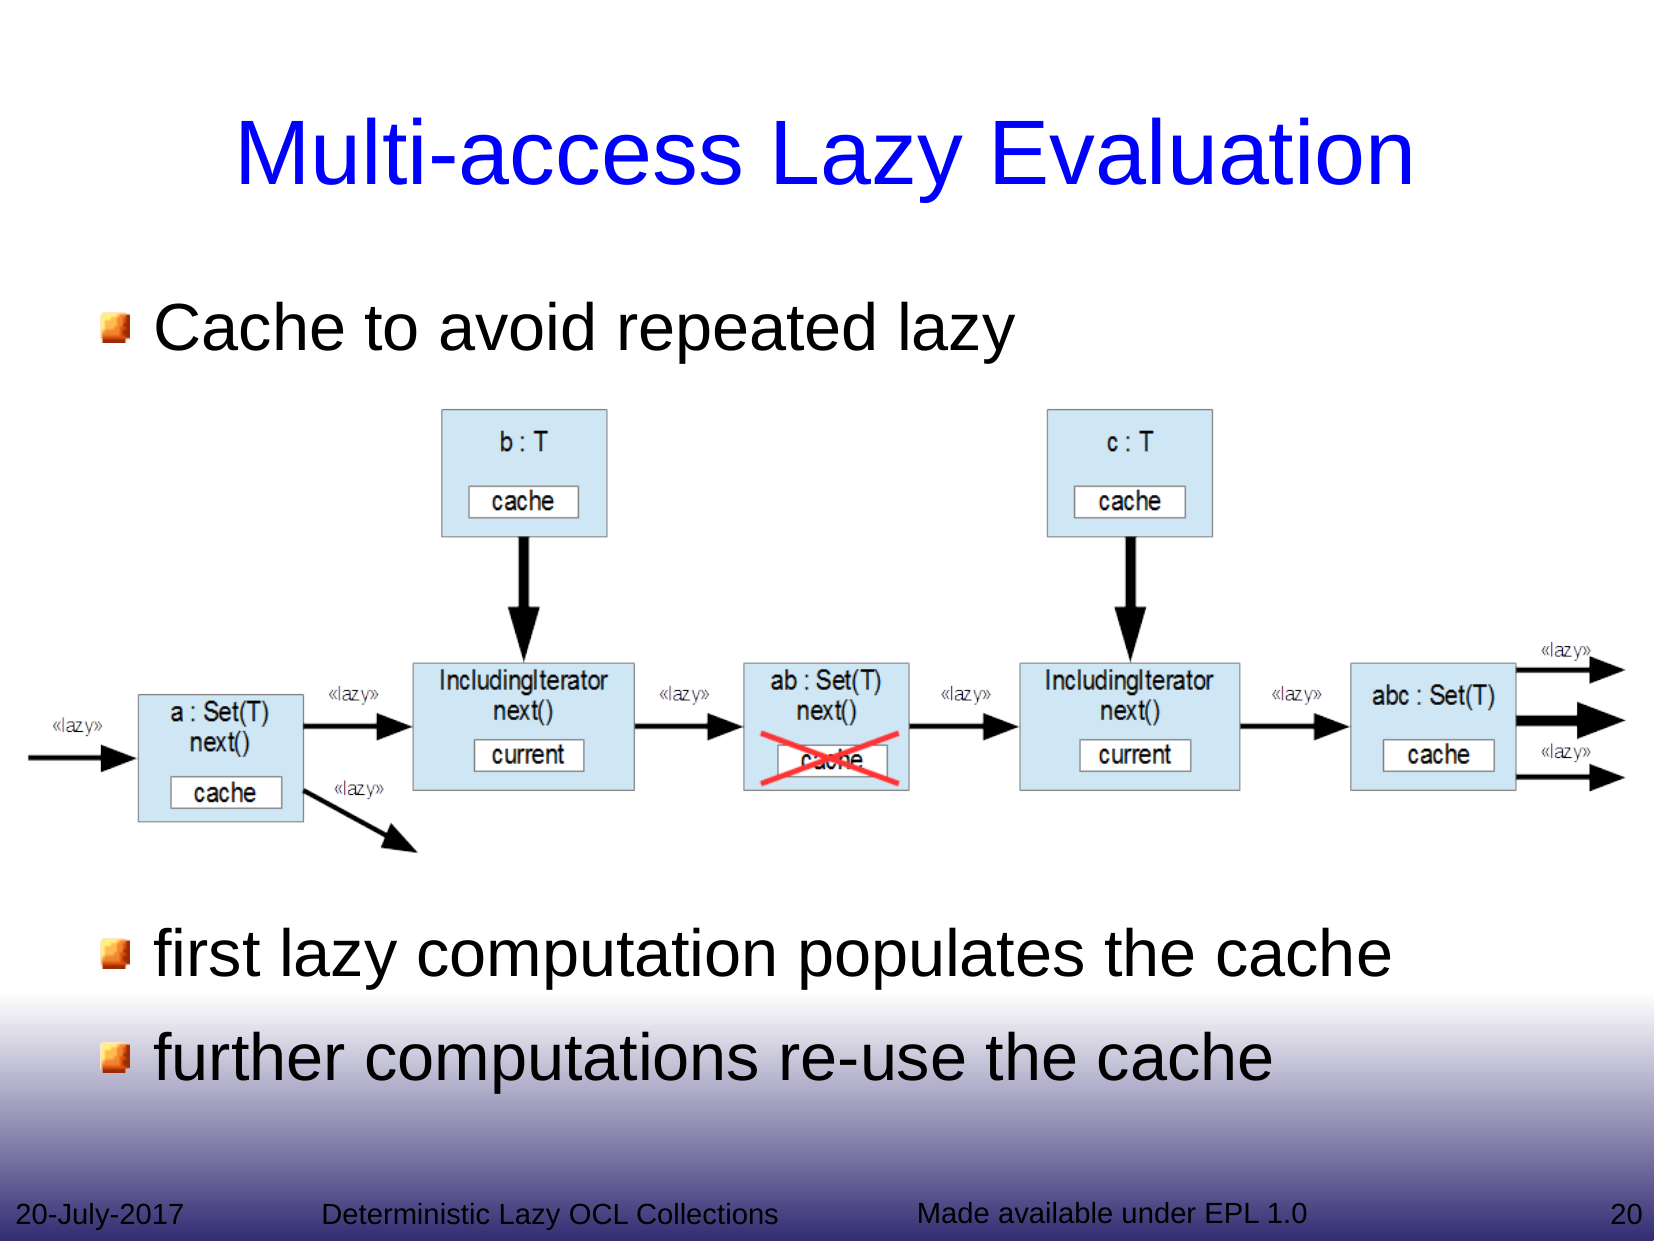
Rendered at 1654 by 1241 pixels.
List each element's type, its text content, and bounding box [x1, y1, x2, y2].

list Cache to avoid repeated lazy first lazy computation populates the cache further computations re-use the cache [82, 916, 1571, 1109]
title Multi-access Lazy Evaluation [82, 49, 1571, 257]
picture [27, 346, 1654, 916]
list Cache to avoid repeated lazy first lazy computation populates the cache further computations re-use the cache [82, 290, 1571, 346]
